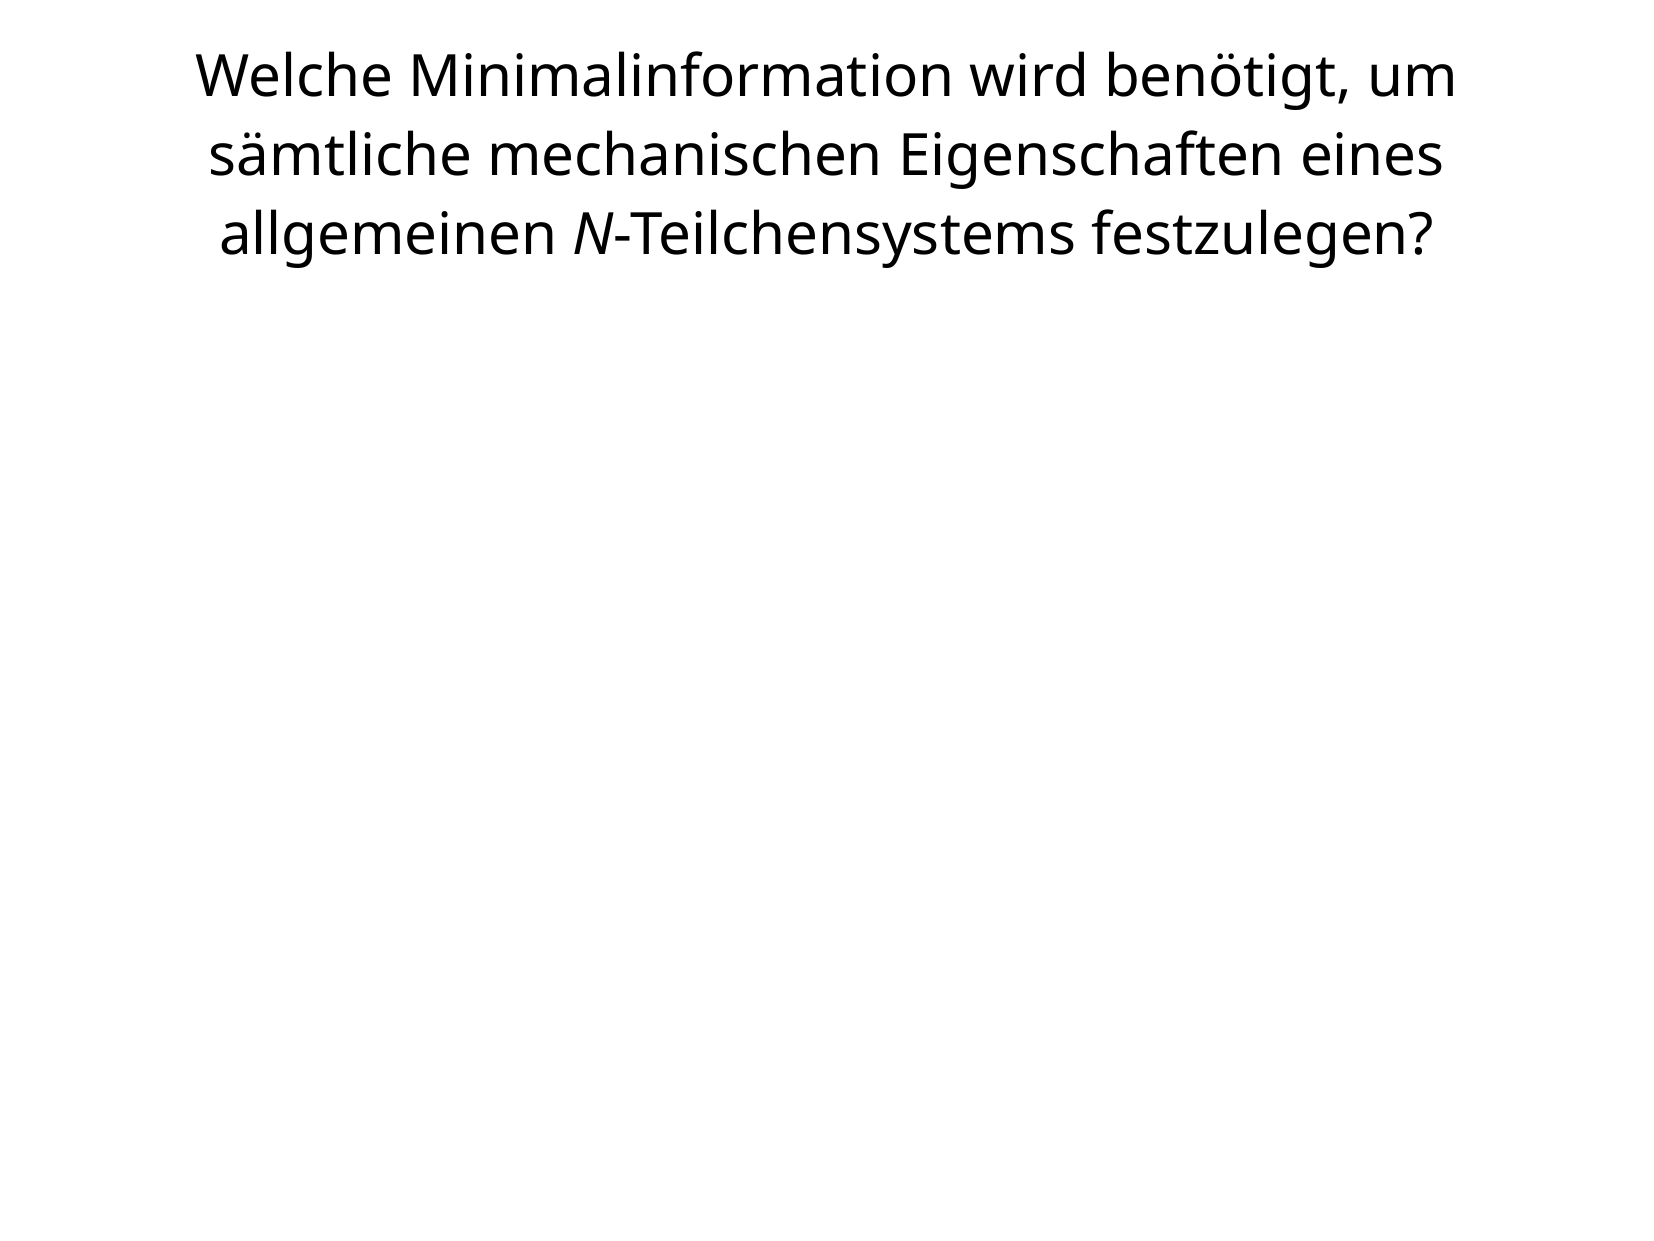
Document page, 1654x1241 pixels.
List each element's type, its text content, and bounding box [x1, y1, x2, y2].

title Welche Minimalinformation wird benötigt, um sämtliche mechanischen Eigenschaften eines allgemeinen N-Teilchensystems festzulegen? [82, 13, 1571, 293]
